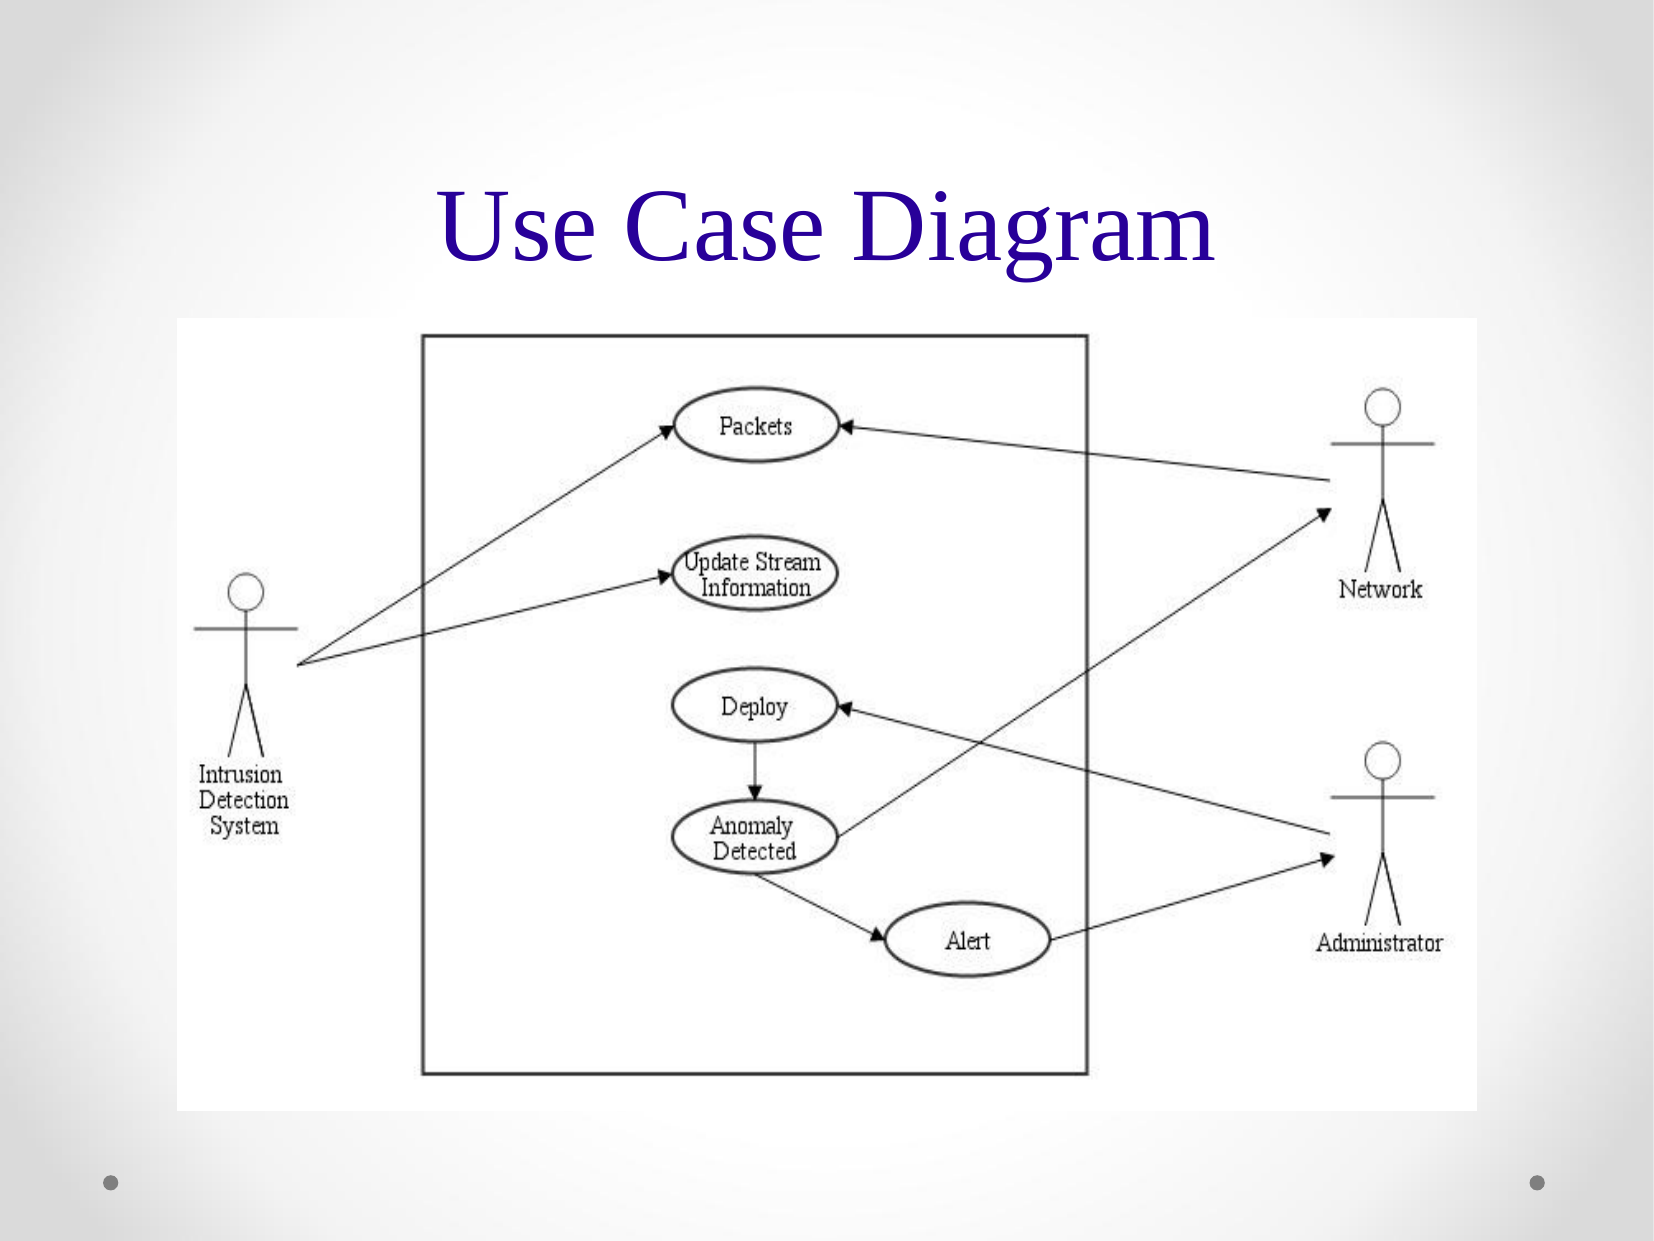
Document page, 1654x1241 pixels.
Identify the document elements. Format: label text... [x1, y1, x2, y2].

title Use Case Diagram [82, 47, 1571, 289]
picture [0, 0, 1654, 1241]
